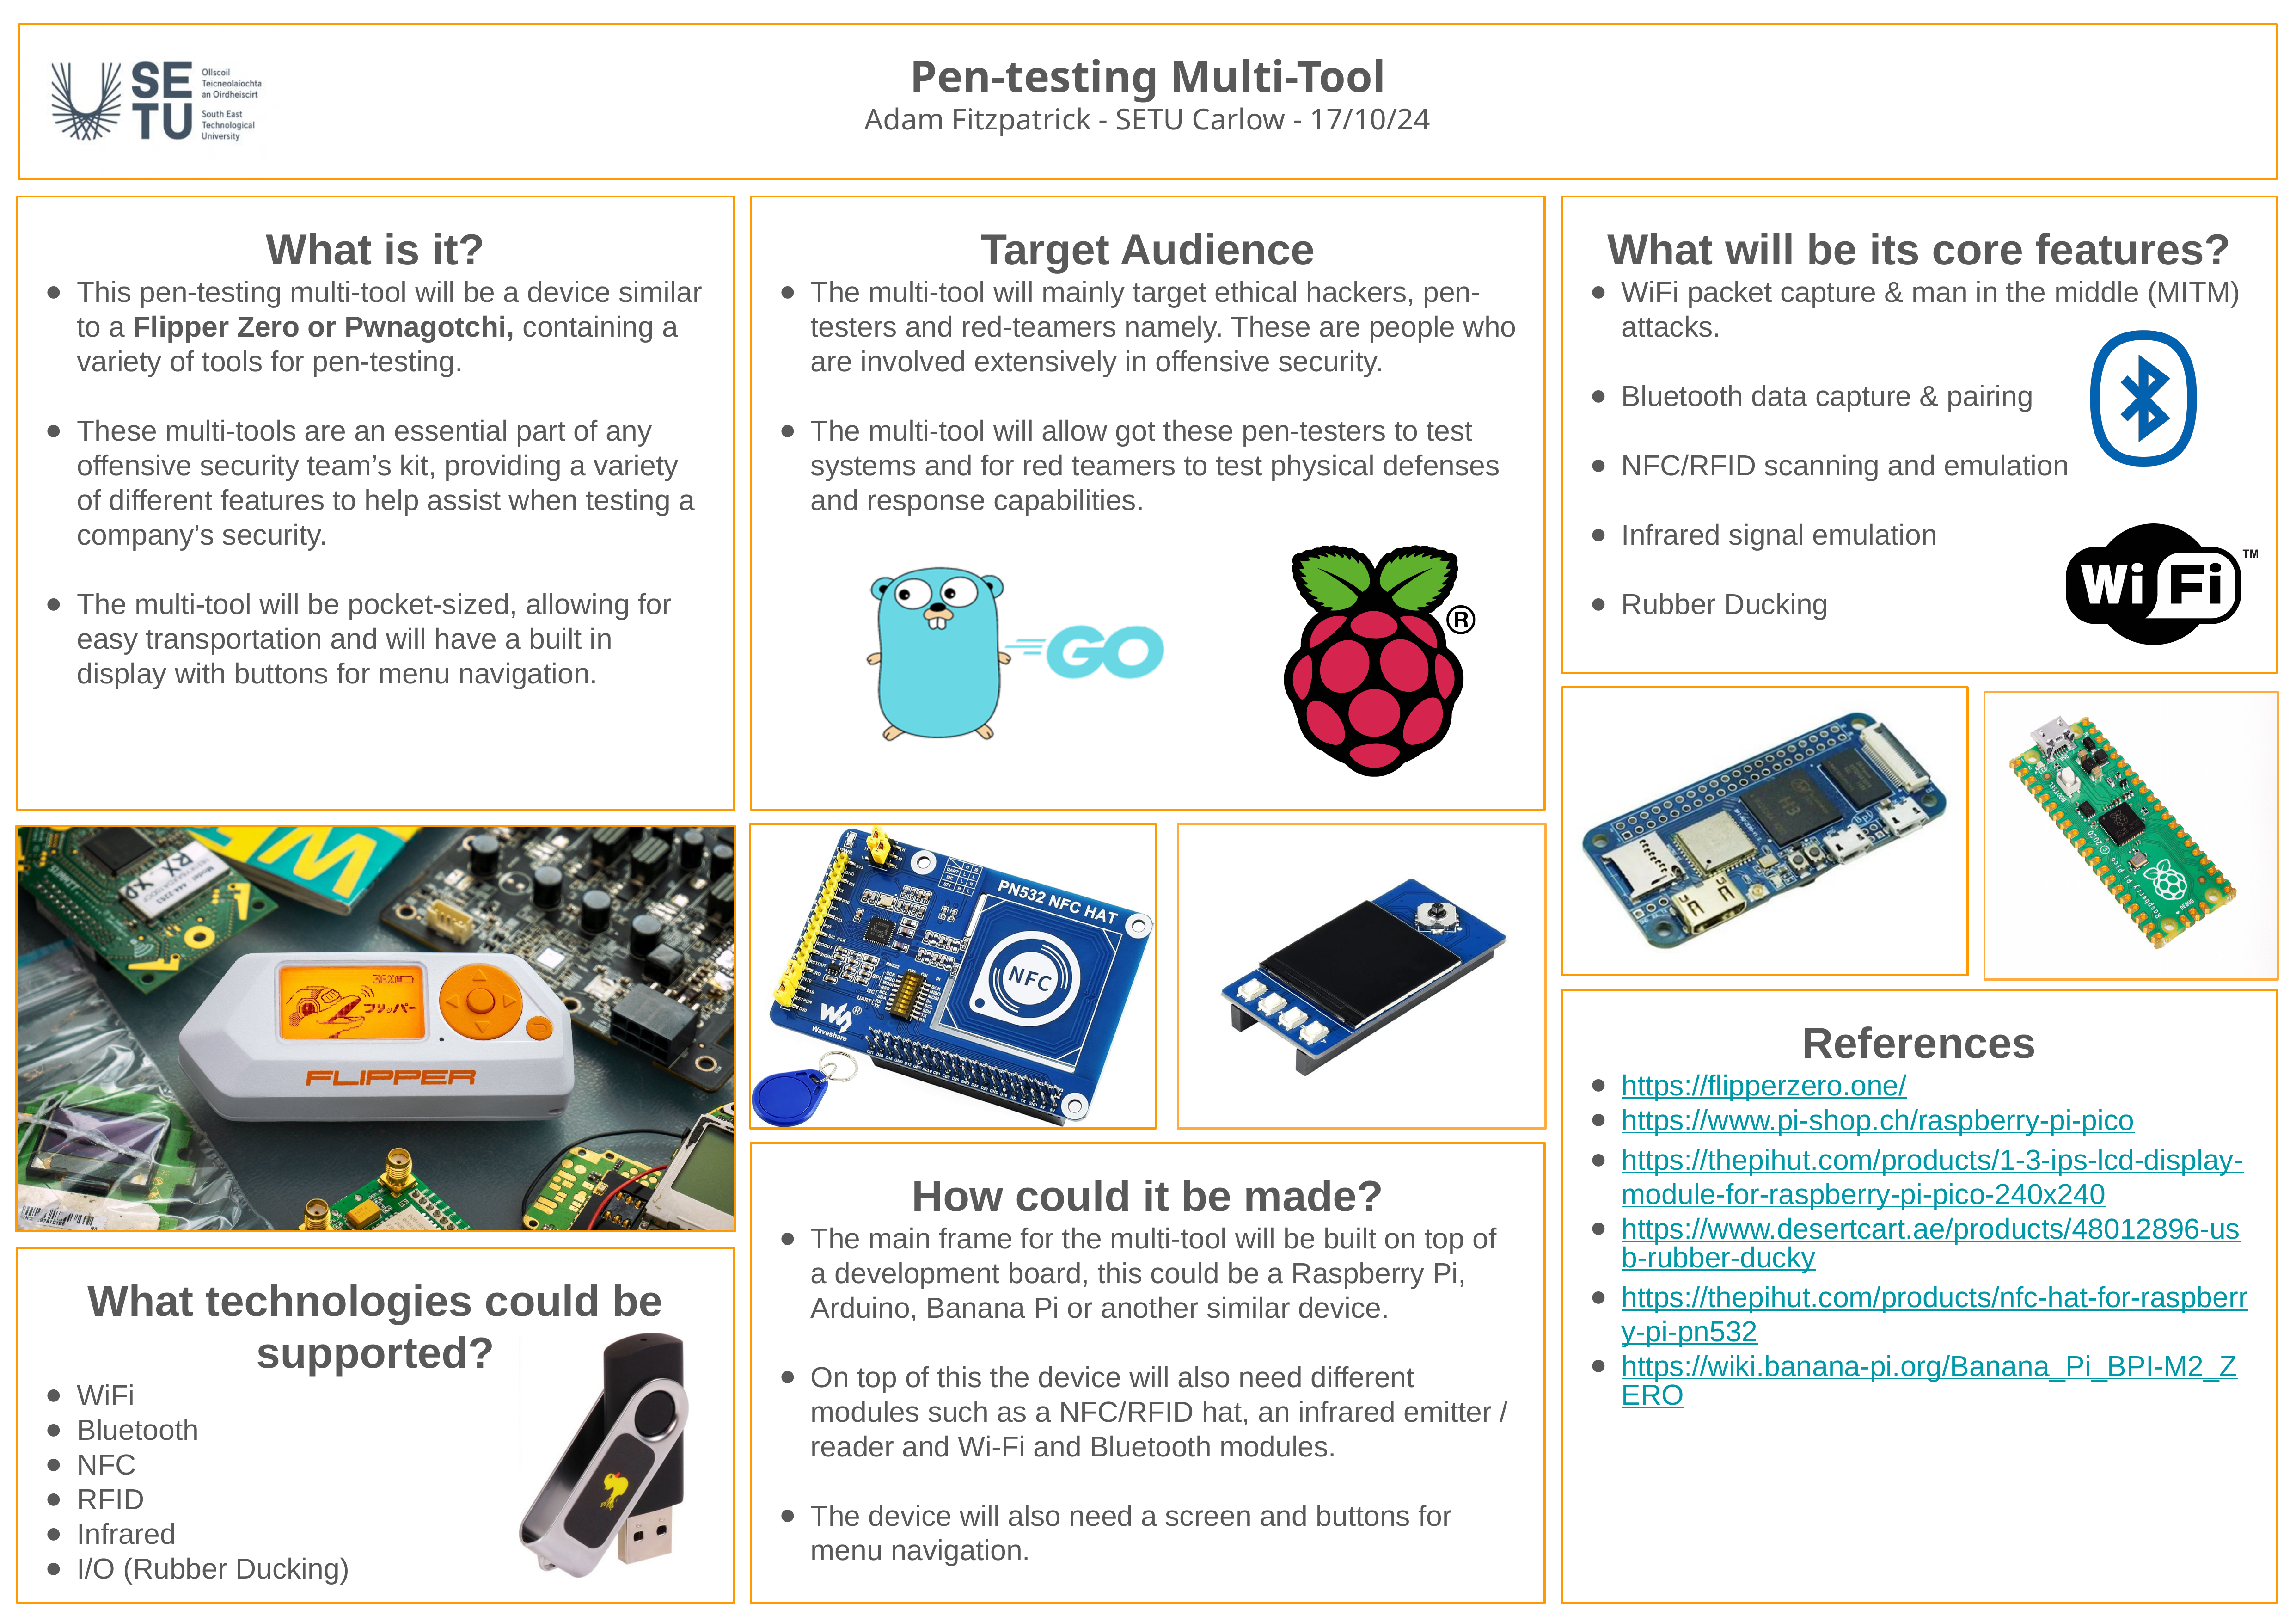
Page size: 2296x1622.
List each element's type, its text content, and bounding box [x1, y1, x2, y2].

text_box How could it be made? The main frame for the multi-tool will be built on top of a development board, this could be a Raspberry Pi, Arduino, Banana Pi or another similar device. On top of this the device will also need different modules such as a NFC/RFID hat, an infrared emitter / reader and Wi-Fi and Bluetooth modules. The device will also need a screen and buttons for menu navigation. [751, 1143, 1545, 1603]
text_box What technologies could be supported? WiFi Bluetooth NFC RFID Infrared I/O (Rubber Ducking) [17, 1247, 734, 1603]
picture [2066, 523, 2258, 645]
text_box What will be its core features? WiFi packet capture & man in the middle (MITM) attacks. Bluetooth data capture & pairing NFC/RFID scanning and emulation Infrared signal emulation Rubber Ducking [1562, 197, 2277, 673]
text_box References https://flipperzero.one/ https://www.pi-shop.ch/raspberry-pi-pico https://thepihut.com/products/1-3-ips-lcd-display-module-for-raspberry-pi-pico-240x240 https://www.desertcart.ae/products/48012896-usb-rubber-ducky https://thepihut.com/products/nfc-hat-for-raspberry-pi-pn532 https://wiki.banana-pi.org/Banana_Pi_BPI-M2_ZERO [1562, 989, 2277, 1603]
picture [17, 827, 734, 1230]
picture [1985, 693, 2277, 979]
picture [1563, 688, 1967, 974]
picture [751, 825, 1155, 1128]
picture [23, 26, 290, 177]
text_box Pen-testing Multi-Tool Adam Fitzpatrick - SETU Carlow - 17/10/24 [19, 24, 2277, 179]
text_box Target Audience The multi-tool will mainly target ethical hackers, pen-testers and red-teamers namely. These are people who are involved extensively in offensive security. The multi-tool will allow got these pen-testers to test systems and for red teamers to test physical defenses and response capabilities. [751, 197, 1545, 810]
picture [1284, 545, 1476, 777]
picture [519, 1333, 689, 1578]
text_box What is it? This pen-testing multi-tool will be a device similar to a Flipper Zero or Pwnagotchi, containing a variety of tools for pen-testing. These multi-tools are an essential part of any offensive security team’s kit, providing a variety of different features to help assist when testing a company’s security. The multi-tool will be pocket-sized, allowing for easy transportation and will have a built in display with buttons for menu navigation. [17, 197, 734, 810]
picture [826, 507, 1192, 793]
picture [1179, 825, 1545, 1128]
picture [2066, 320, 2221, 476]
